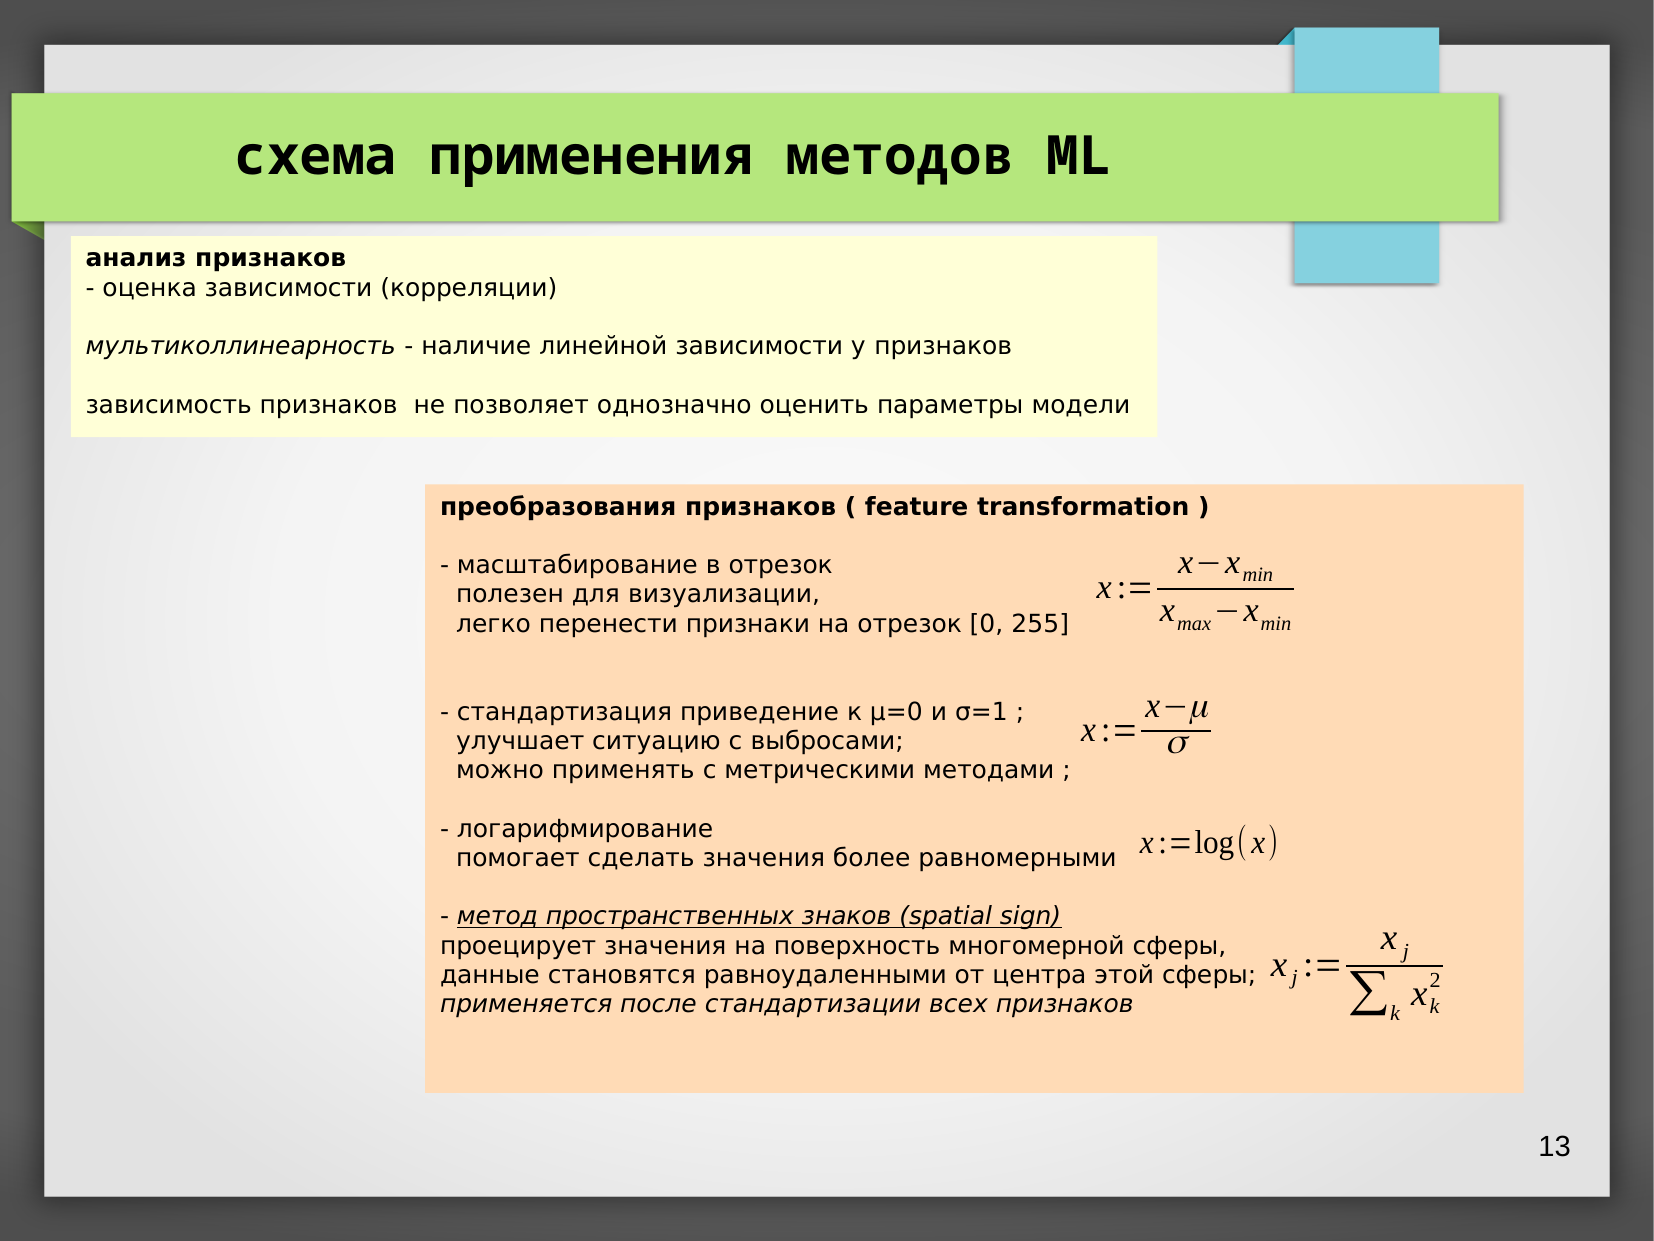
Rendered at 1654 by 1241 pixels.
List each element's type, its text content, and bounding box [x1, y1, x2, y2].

text_box преобразования признаков ( feature transformation ) - масштабирование в отрезок полезен для визуализации, легко перенести признаки на отрезок [0, 255] - стандартизация приведение к μ=0 и σ=1 ; улучшает ситуацию с выбросами; можно применять с метрическими методами ; - логарифмирование помогает сделать значения более равномерными - метод пространственных знаков (spatial sign) проецирует значения на поверхность многомерной сферы, данные становятся равноудаленными от центра этой сферы; применяется после стандартизации всех признаков [425, 484, 1524, 1093]
title схема применения методов ML [82, 94, 1264, 213]
chart [1133, 823, 1283, 864]
picture [0, 0, 1654, 1241]
text_box анализ признаков - оценка зависимости (корреляции) мультиколлинеарность - наличие линейной зависимости у признаков зависимость признаков не позволяет однозначно оценить параметры модели [70, 236, 1158, 438]
chart [1090, 543, 1300, 635]
chart [1074, 693, 1217, 756]
chart [1263, 917, 1450, 1026]
